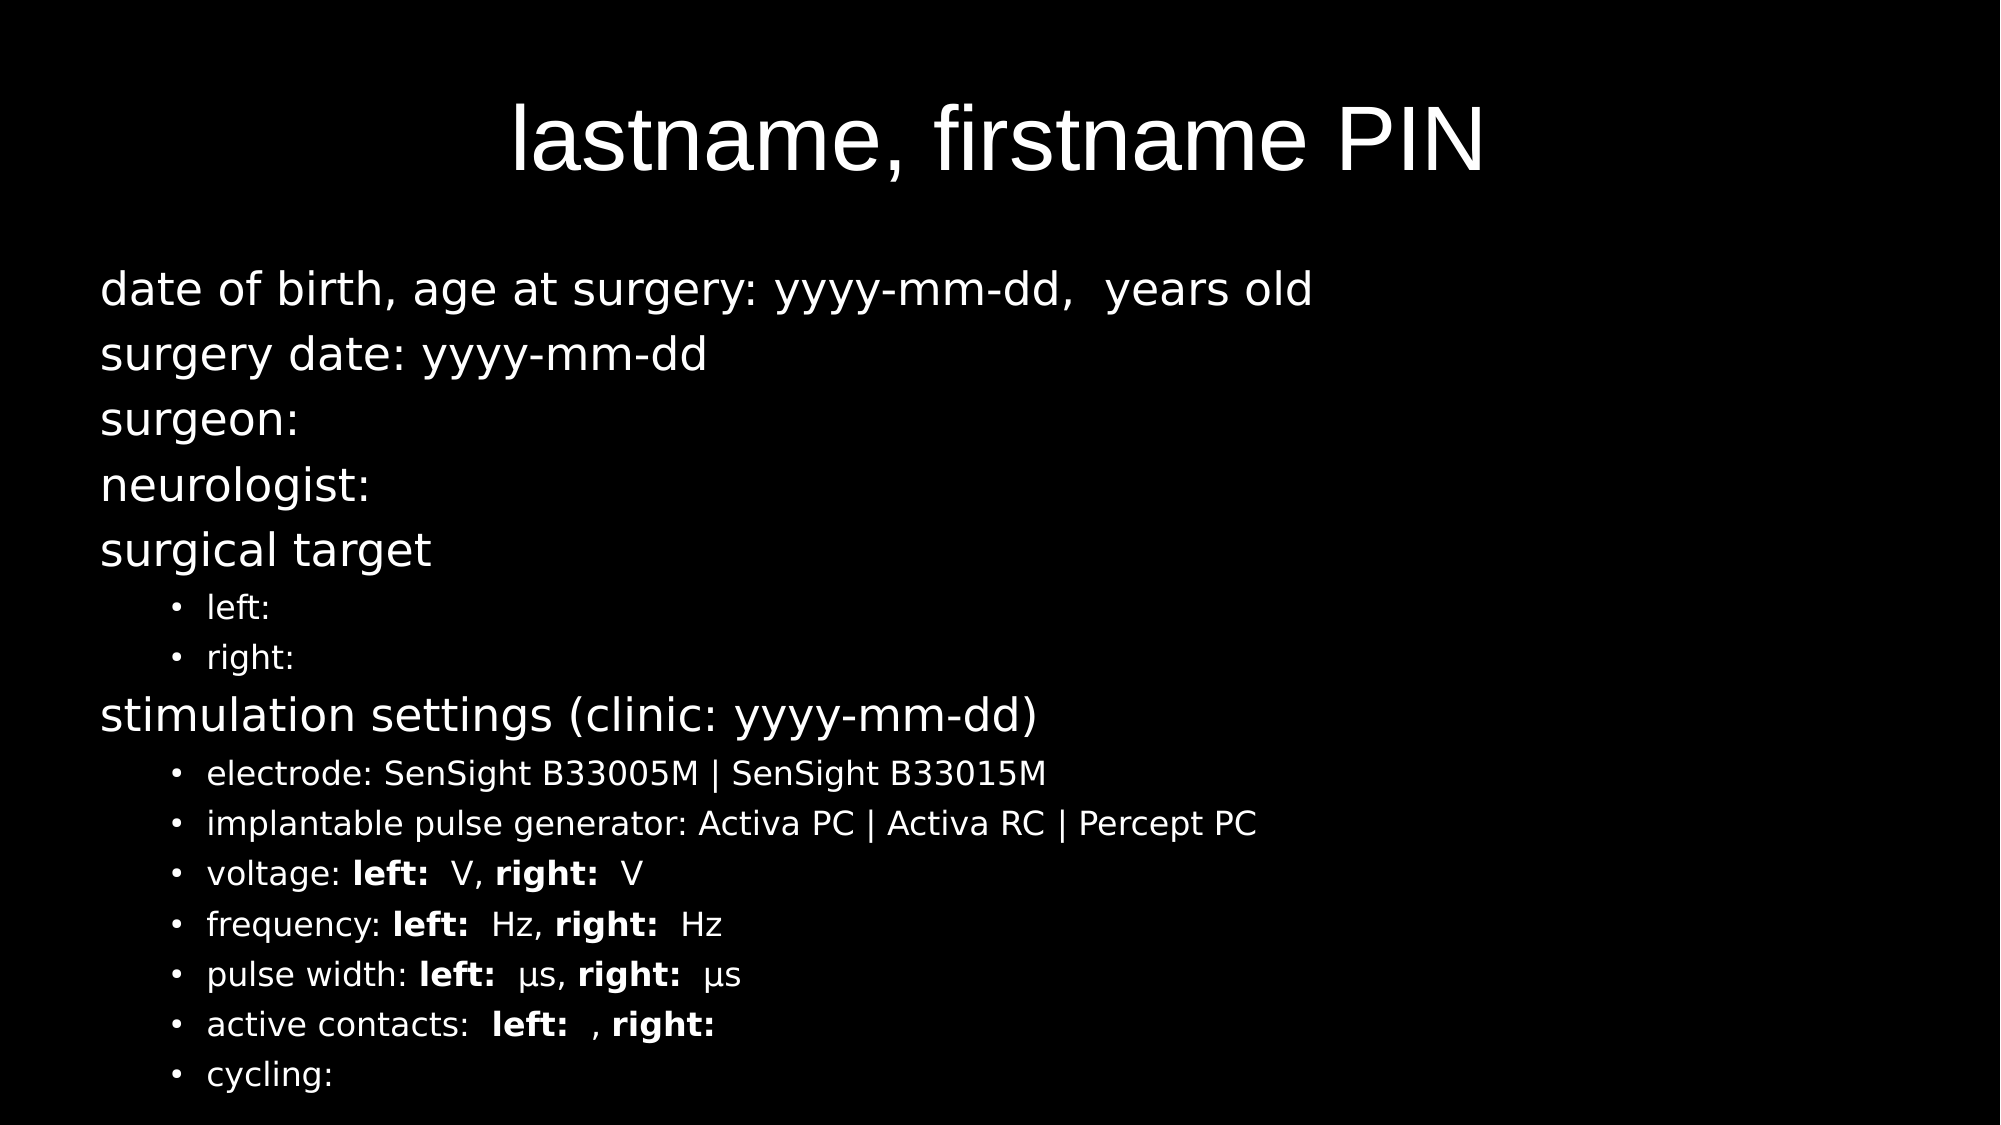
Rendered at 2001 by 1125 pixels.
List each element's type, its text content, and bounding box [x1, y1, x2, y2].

subtitle date of birth, age at surgery: yyyy-mm-dd, years old surgery date: yyyy-mm-dd surgeon: neurologist: surgical target left: right: stimulation settings (clinic: yyyy-mm-dd) electrode: SenSight B33005M | SenSight B33015M implantable pulse generator: Activa PC | Activa RC | Percept PC voltage: left: V, right: V frequency: left: Hz, right: Hz pulse width: left: μs, right: μs active contacts: left: , right: cycling: [99, 263, 1900, 1095]
title lastname, firstname PIN [99, 44, 1900, 233]
